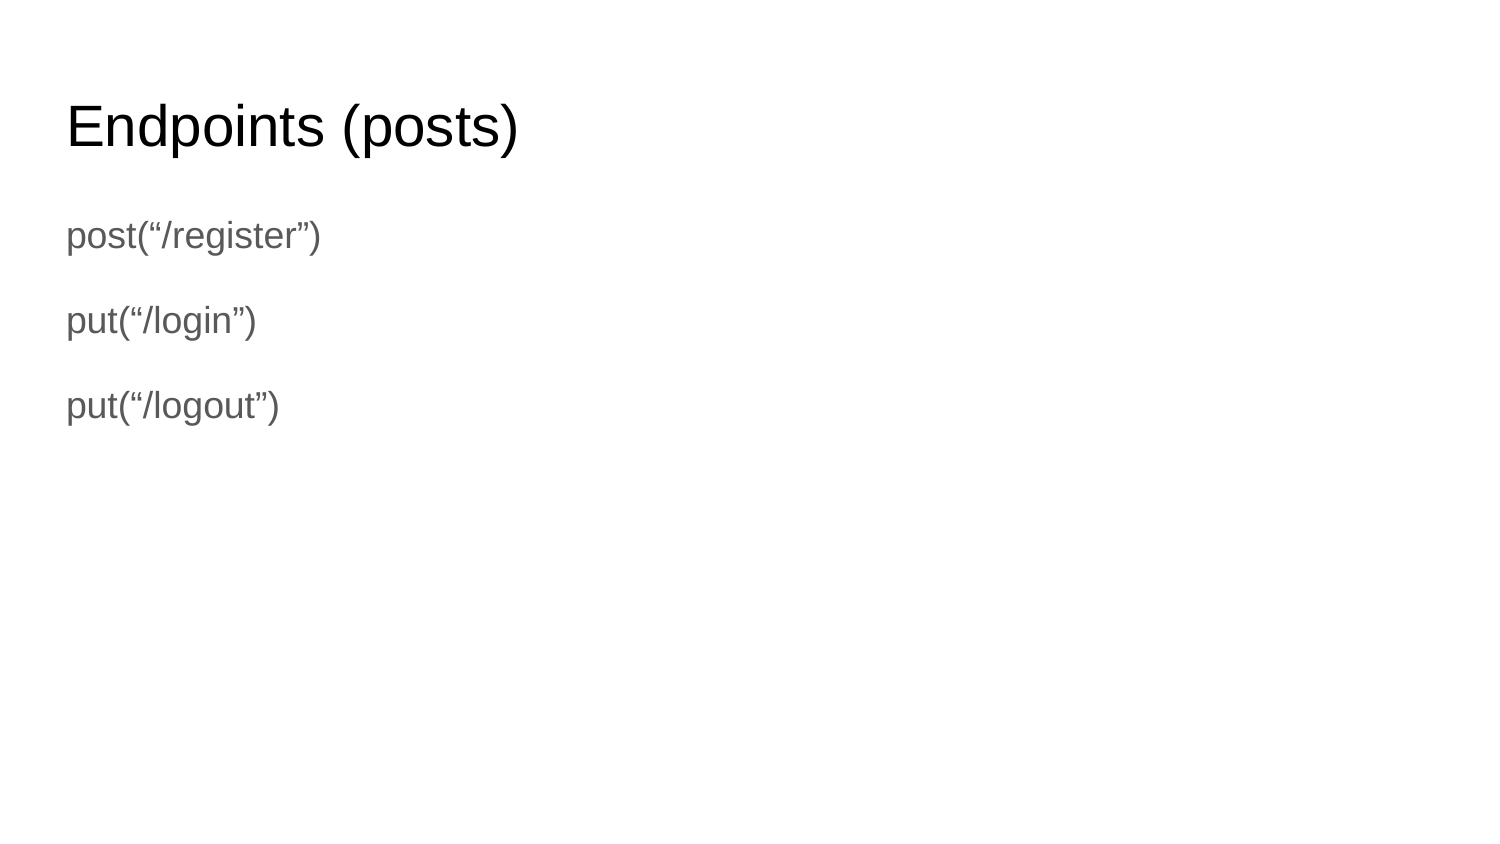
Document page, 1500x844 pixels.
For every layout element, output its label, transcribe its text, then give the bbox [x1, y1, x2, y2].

title Endpoints (posts) [51, 72, 1449, 167]
list post(“/register”) put(“/login”) put(“/logout”) [51, 189, 1449, 750]
